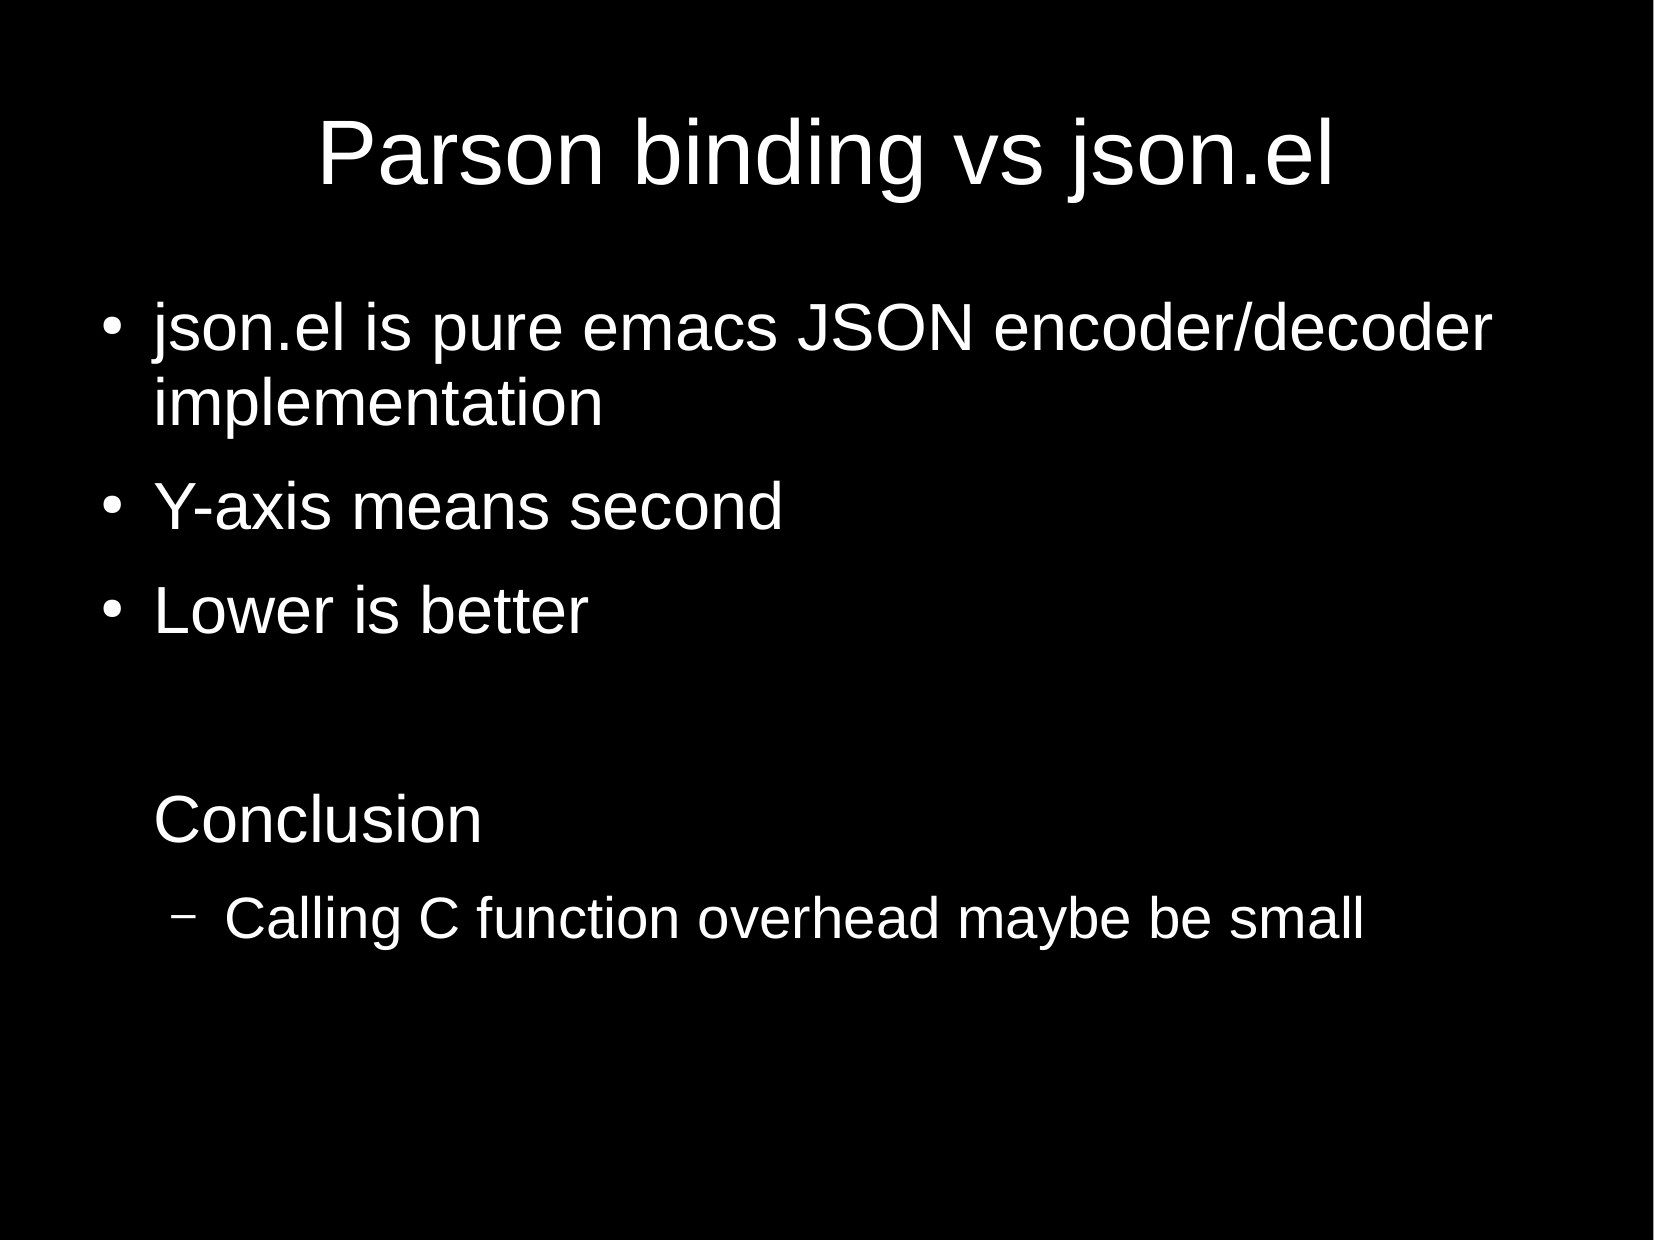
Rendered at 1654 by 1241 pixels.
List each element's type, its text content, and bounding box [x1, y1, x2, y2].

title Parson binding vs json.el [82, 49, 1571, 257]
list json.el is pure emacs JSON encoder/decoder implementation Y-axis means second Lower is better Conclusion Calling C function overhead maybe be small [82, 290, 1571, 1010]
